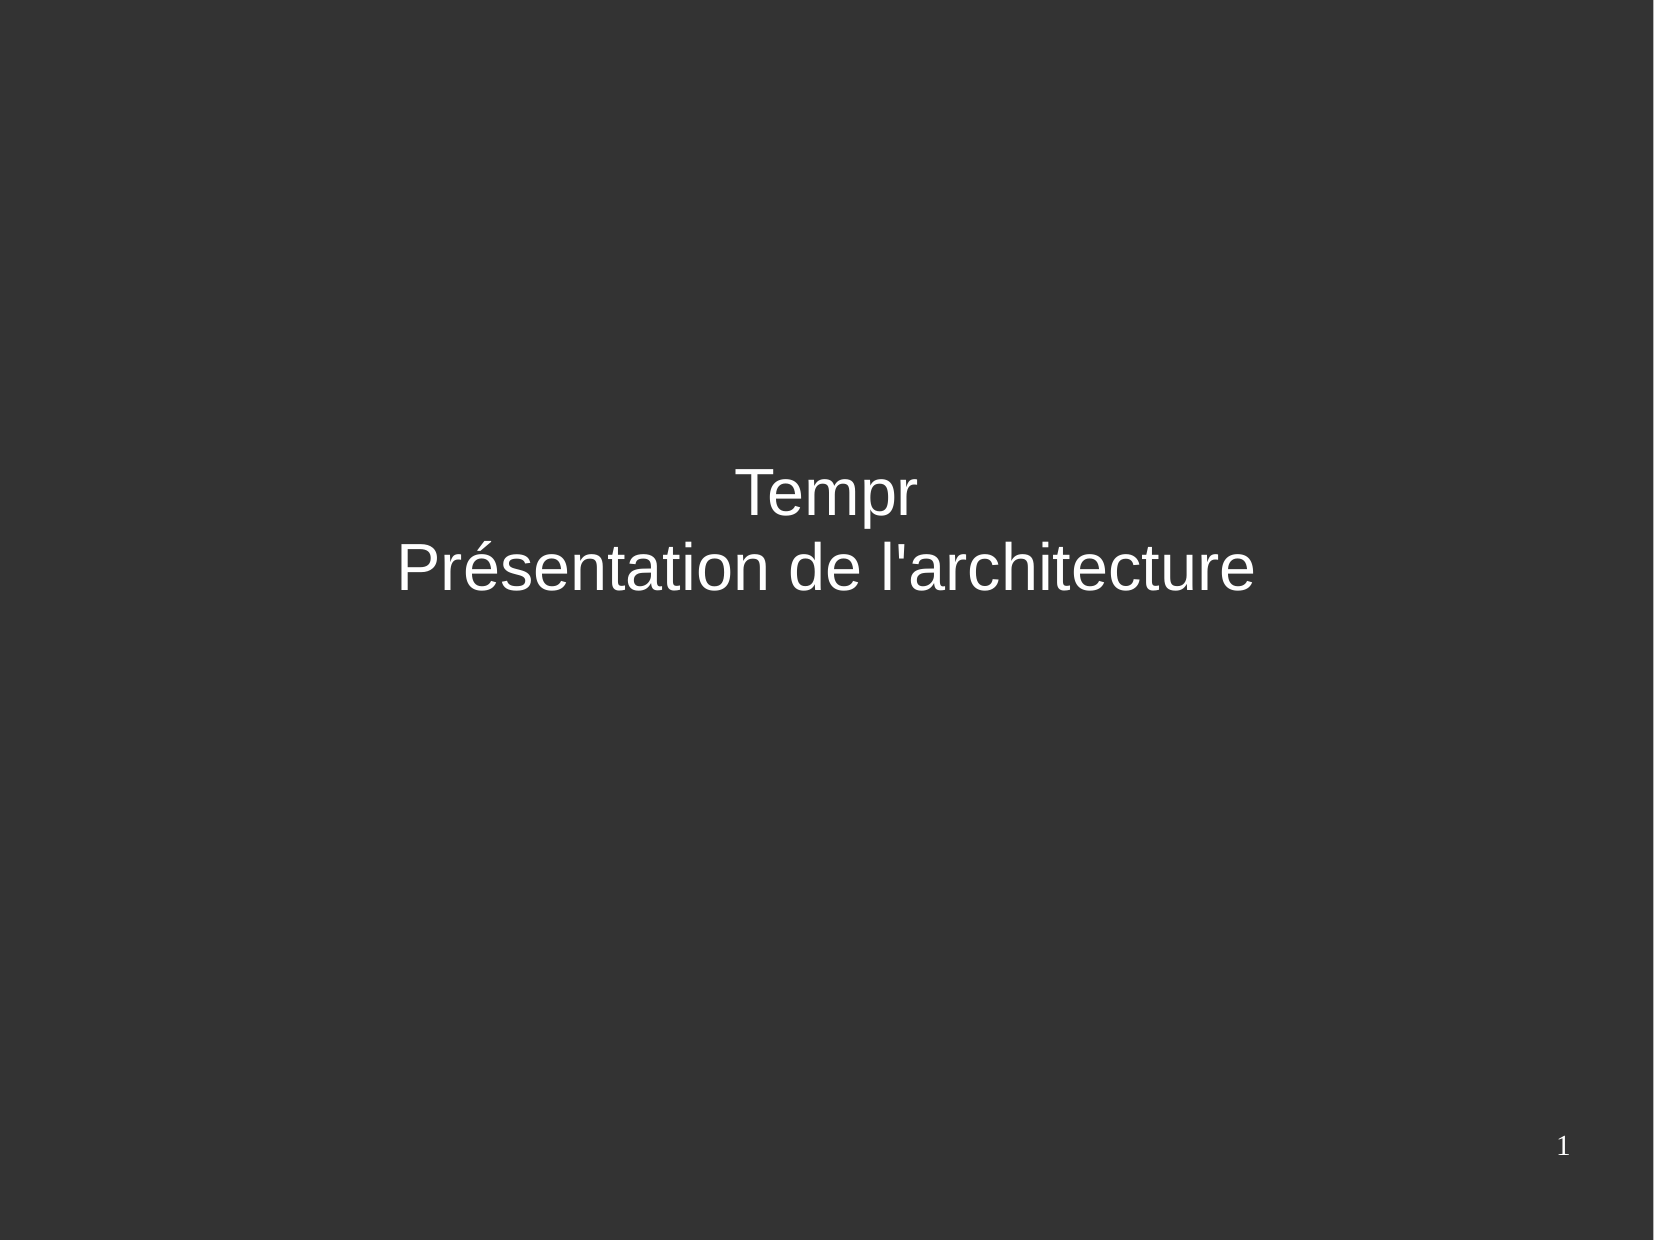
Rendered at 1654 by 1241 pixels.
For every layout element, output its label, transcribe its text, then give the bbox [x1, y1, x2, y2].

subtitle Tempr Présentation de l'architecture [82, 49, 1571, 1010]
